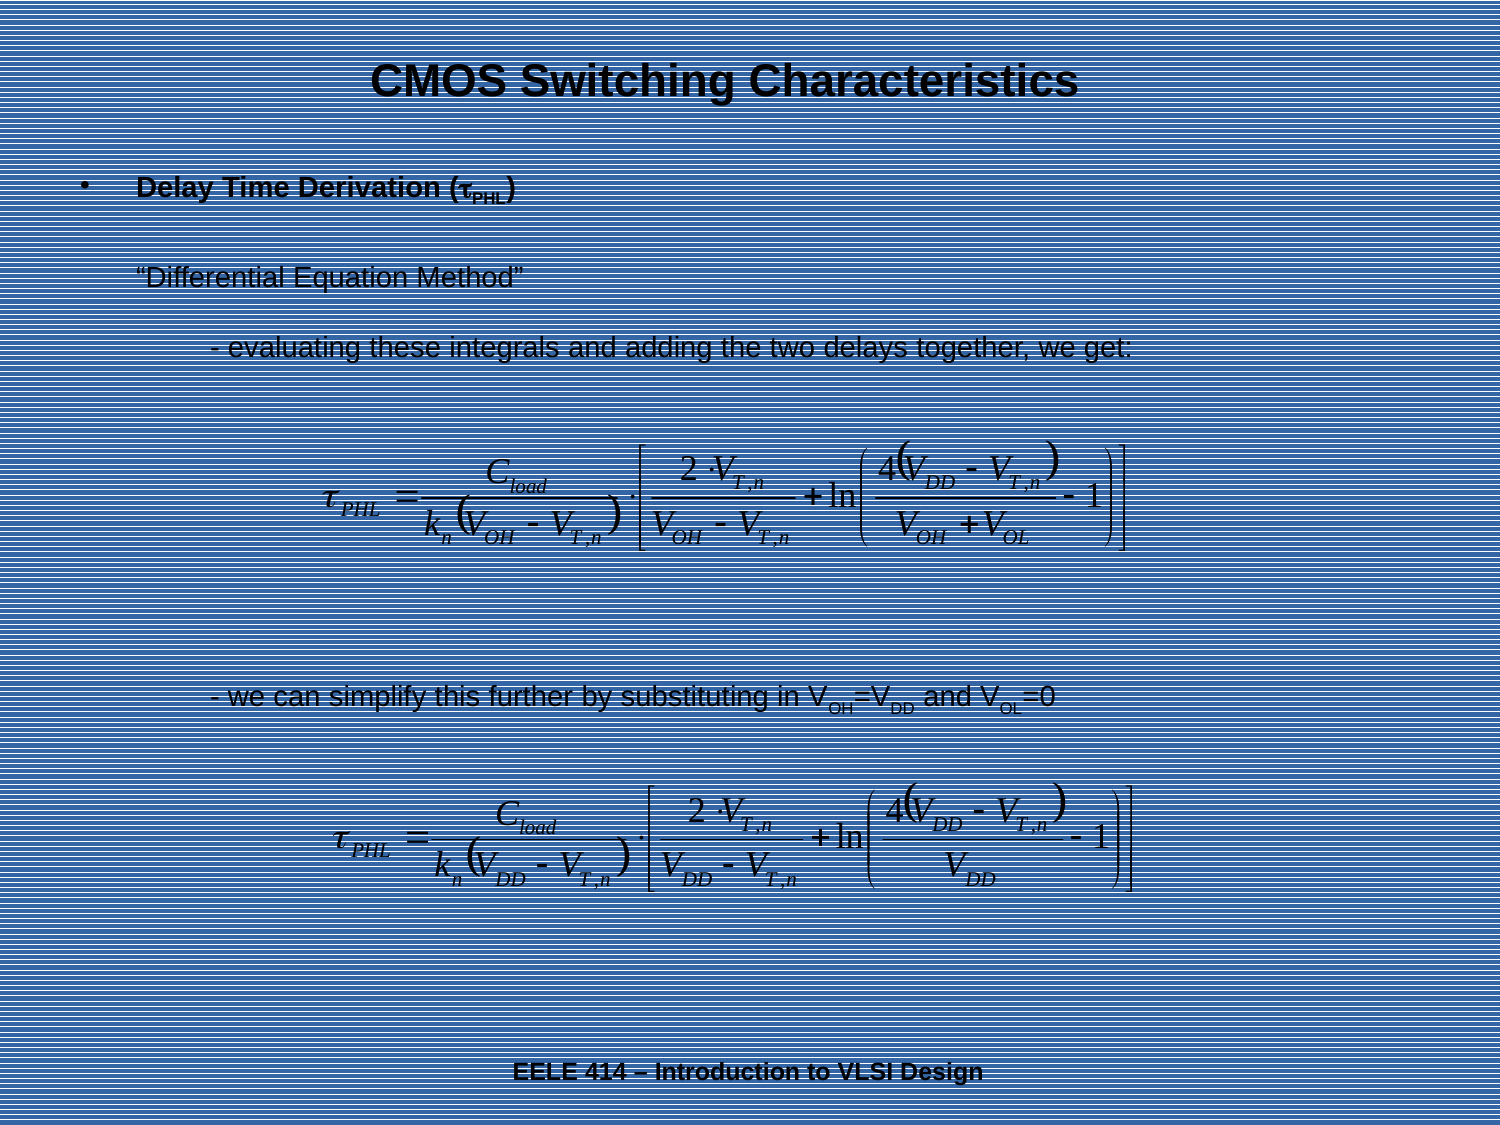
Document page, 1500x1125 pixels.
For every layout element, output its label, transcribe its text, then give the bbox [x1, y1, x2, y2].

picture [318, 437, 1140, 559]
picture [329, 779, 1146, 901]
list Delay Time Derivation (PHL) “Differential Equation Method” - evaluating these integrals and adding the two delays together, we get: - we can simplify this further by substituting in VOH=VDD and VOL=0 [64, 160, 1471, 988]
title CMOS Switching Characteristics [87, 37, 1363, 120]
chart [330, 781, 1149, 902]
